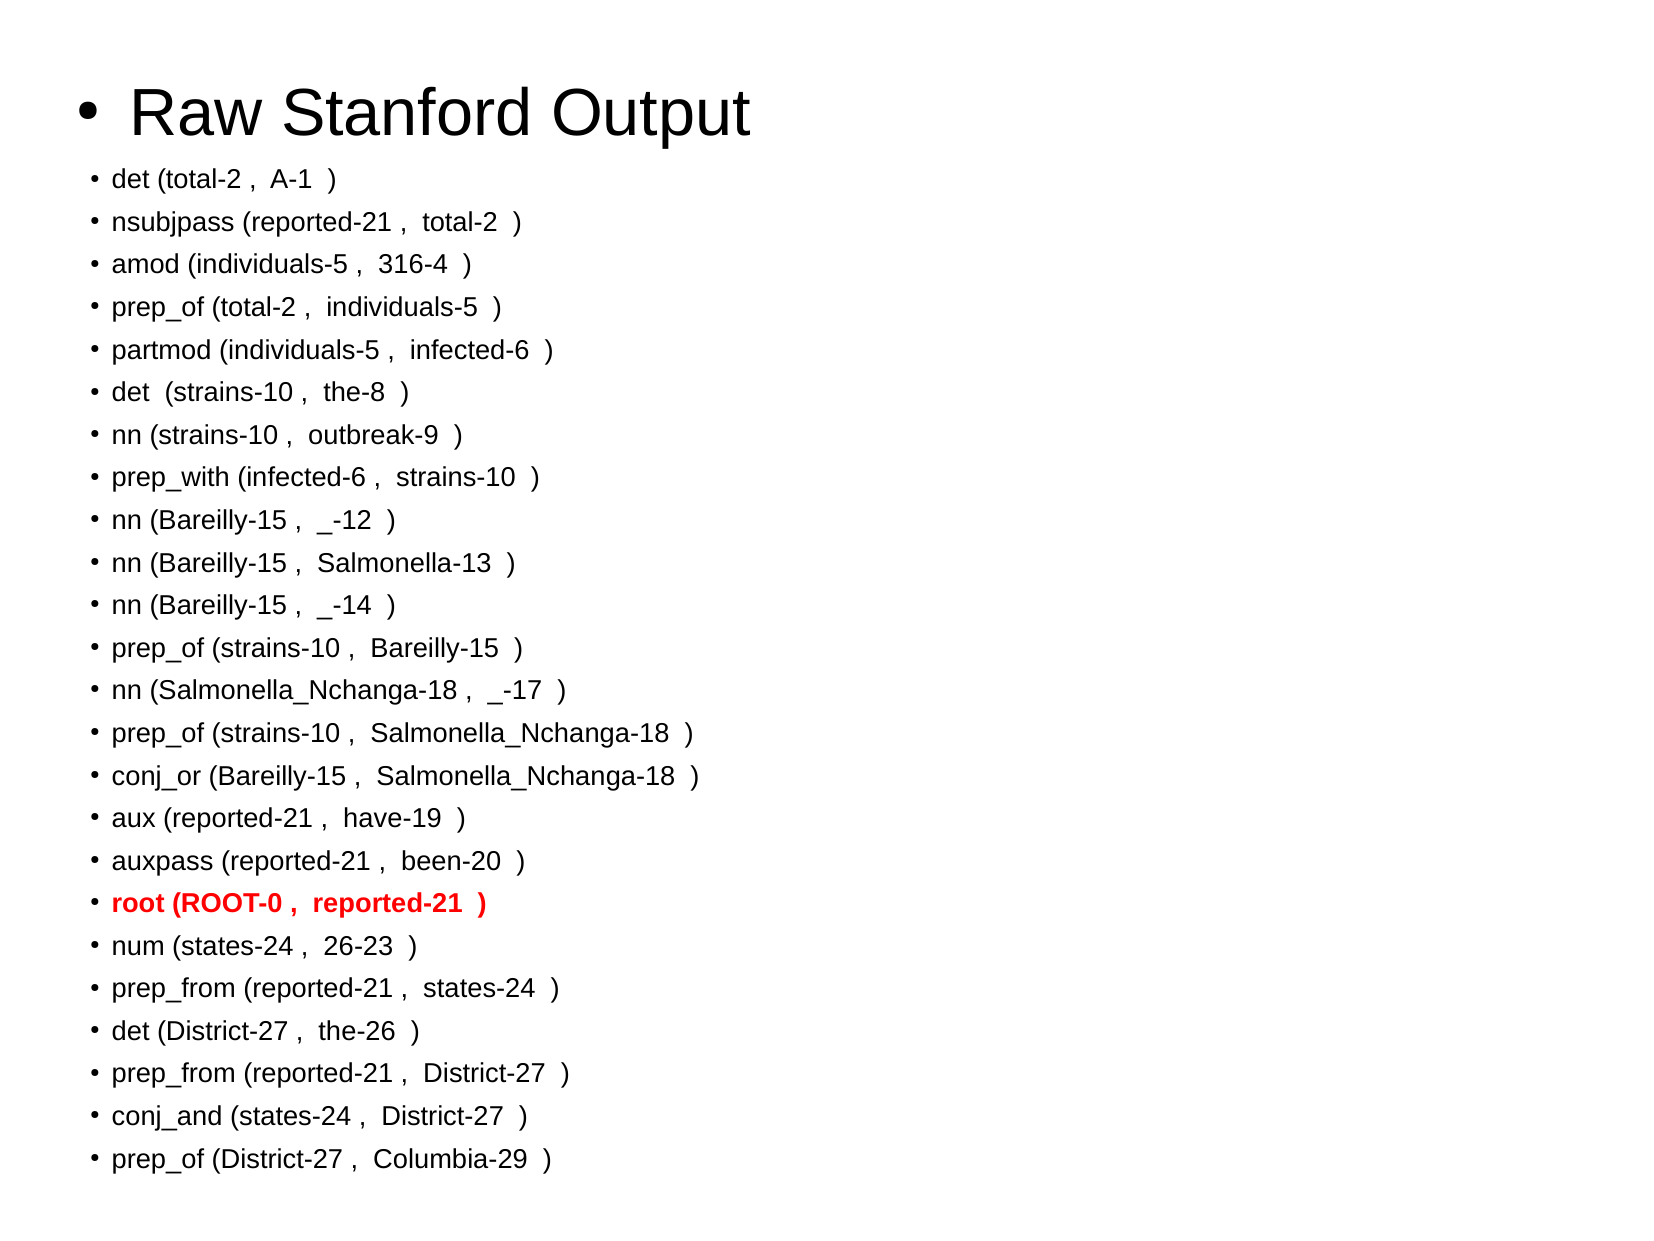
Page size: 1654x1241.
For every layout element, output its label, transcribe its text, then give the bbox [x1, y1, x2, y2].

text_box Raw Stanford Output [58, 75, 781, 165]
list det (total-2 , A-1 ) nsubjpass (reported-21 , total-2 ) amod (individuals-5 , 316-4 ) prep_of (total-2 , individuals-5 ) partmod (individuals-5 , infected-6 ) det (strains-10 , the-8 ) nn (strains-10 , outbreak-9 ) prep_with (infected-6 , strains-10 ) nn (Bareilly-15 , _-12 ) nn (Bareilly-15 , Salmonella-13 ) nn (Bareilly-15 , _-14 ) prep_of (strains-10 , Bareilly-15 ) nn (Salmonella_Nchanga-18 , _-17 ) prep_of (strains-10 , Salmonella_Nchanga-18 ) conj_or (Bareilly-15 , Salmonella_Nchanga-18 ) aux (reported-21 , have-19 ) auxpass (reported-21 , been-20 ) root (ROOT-0 , reported-21 ) num (states-24 , 26-23 ) prep_from (reported-21 , states-24 ) det (District-27 , the-26 ) prep_from (reported-21 , District-27 ) conj_and (states-24 , District-27 ) prep_of (District-27 , Columbia-29 ) [82, 164, 1538, 1200]
